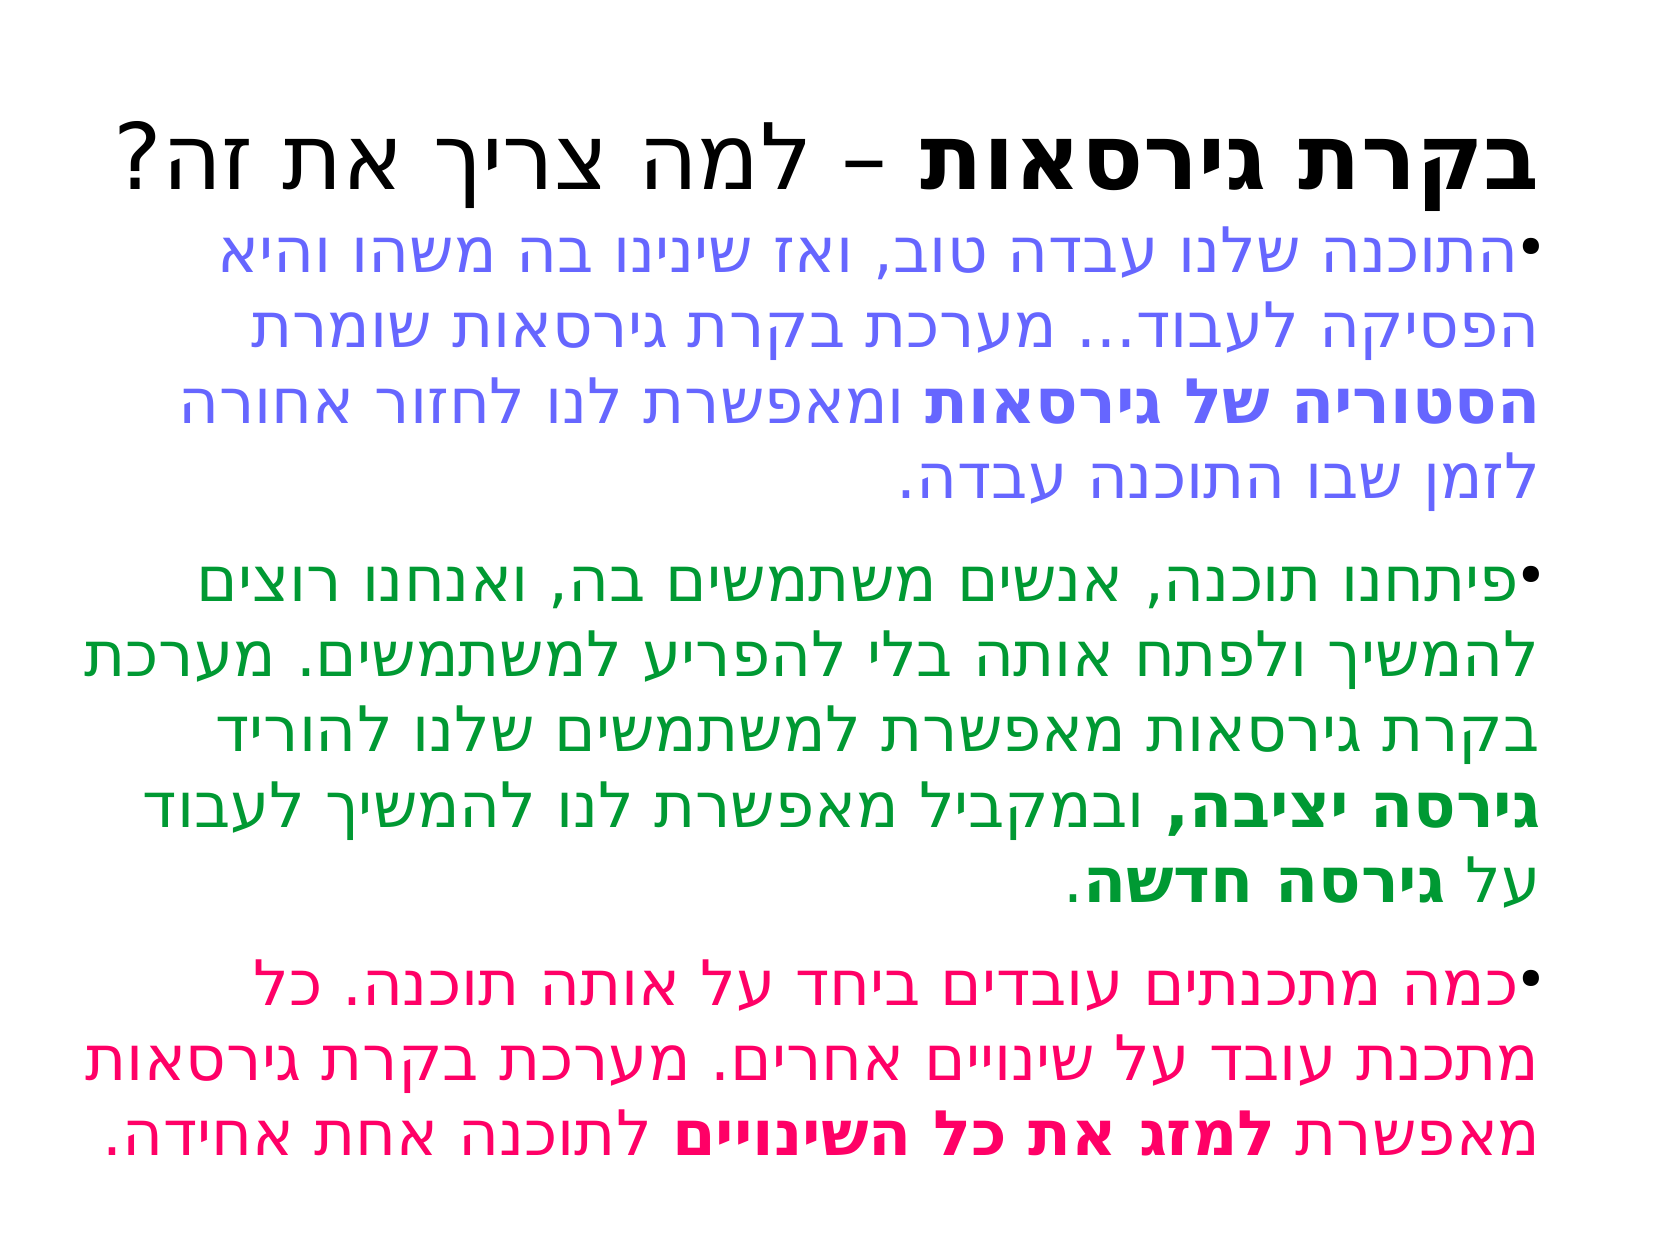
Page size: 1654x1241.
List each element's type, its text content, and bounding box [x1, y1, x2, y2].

text_box [165, 810, 1573, 1138]
title בקרת גירסאות – למה צריך את זה? [82, 49, 1571, 257]
list התוכנה שלנו עבדה טוב, ואז שינינו בה משהו והיא הפסיקה לעבוד... מערכת בקרת גירסאות שומרת הסטוריה של גירסאות ומאפשרת לנו לחזור אחורה לזמן שבו התוכנה עבדה. פיתחנו תוכנה, אנשים משתמשים בה, ואנחנו רוצים להמשיך ולפתח אותה בלי להפריע למשתמשים. מערכת בקרת גירסאות מאפשרת למשתמשים שלנו להוריד גירסה יציבה, ובמקביל מאפשרת לנו להמשיך לעבוד על גירסה חדשה. כמה מתכנתים עובדים ביחד על אותה תוכנה. כל מתכנת עובד על שינויים אחרים. מערכת בקרת גירסאות מאפשרת למזג את כל השינויים לתוכנה אחת אחידה. [84, 210, 1573, 1186]
